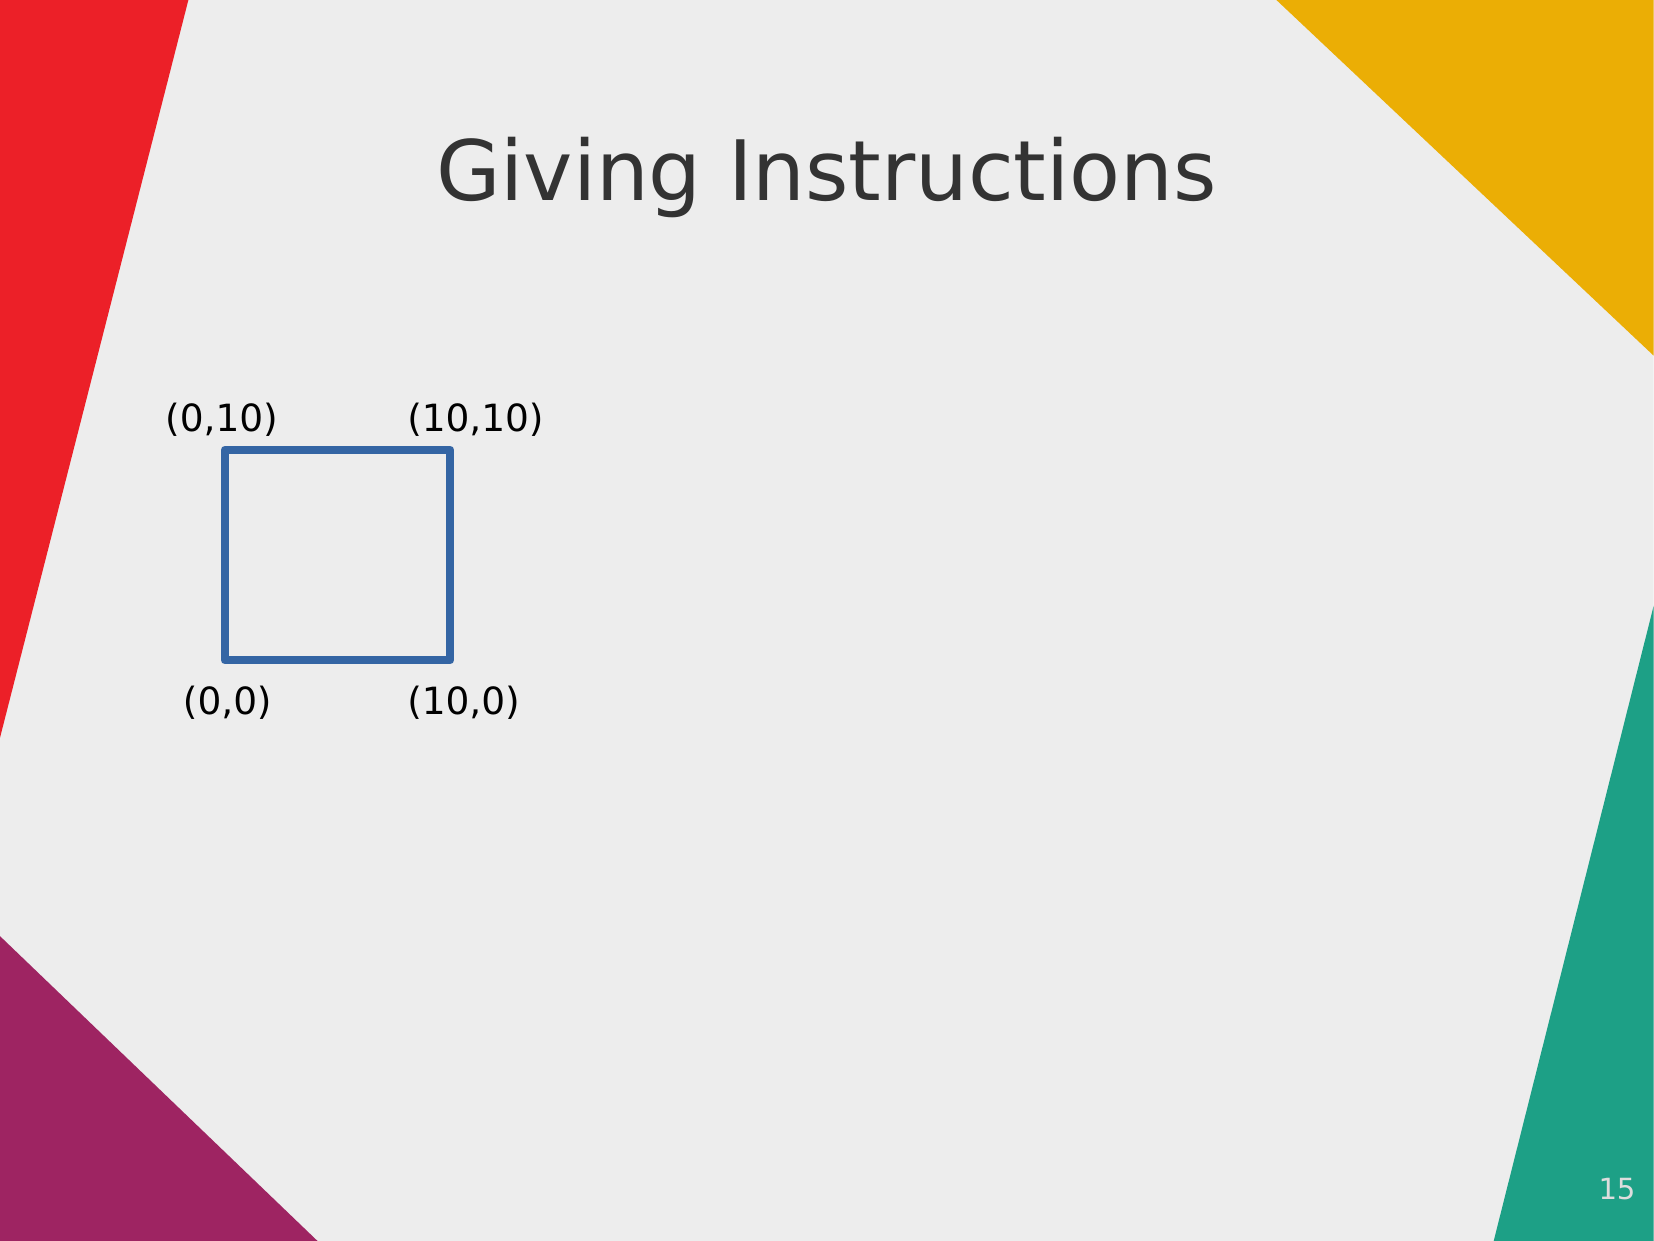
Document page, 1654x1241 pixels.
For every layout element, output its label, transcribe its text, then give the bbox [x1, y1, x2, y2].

text_box (0,0) [168, 672, 289, 775]
title Giving Instructions [114, 73, 1539, 271]
text_box (10,10) [392, 388, 586, 491]
text_box (0,10) [150, 388, 343, 491]
text_box (10,0) [392, 672, 541, 775]
